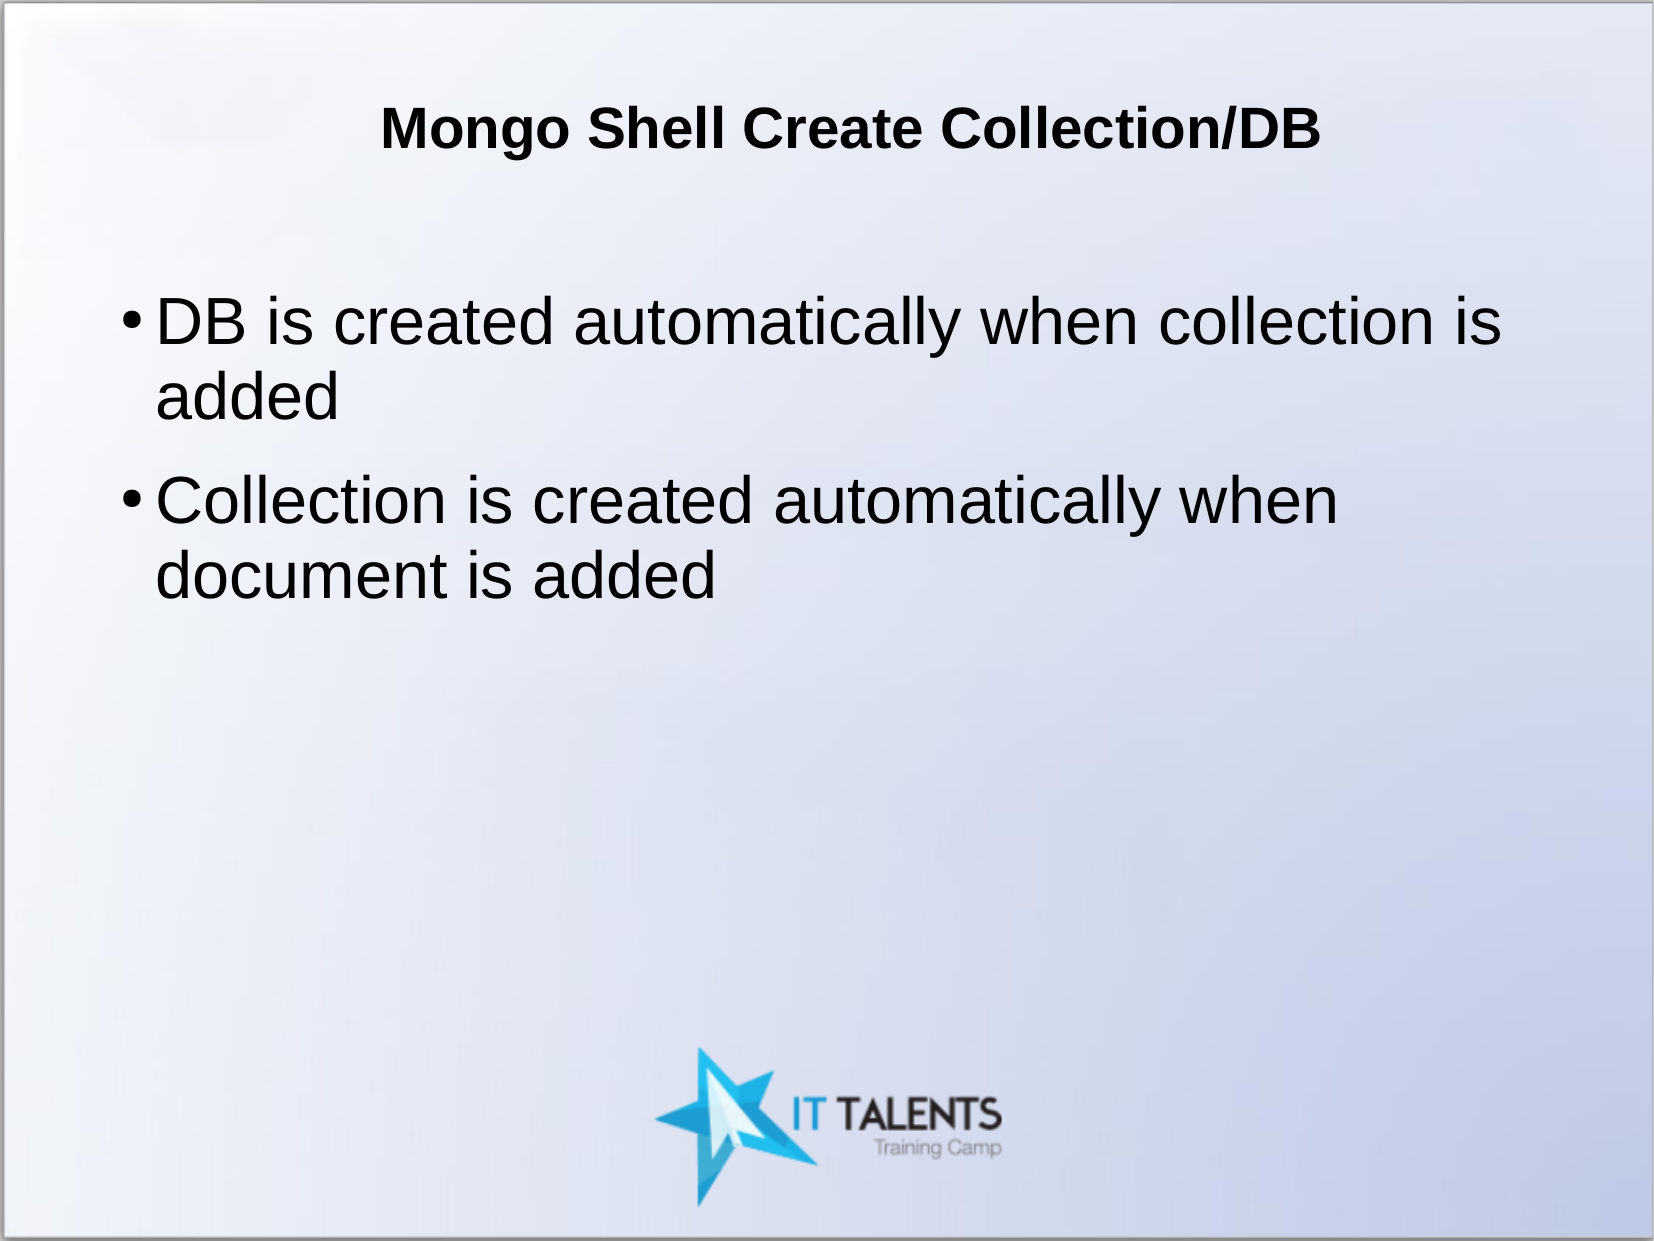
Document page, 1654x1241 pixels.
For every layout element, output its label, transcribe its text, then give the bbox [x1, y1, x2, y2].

list DB is created automatically when collection is added Collection is created automatically when document is added [120, 180, 1609, 1090]
title Mongo Shell Create Collection/DB [90, 62, 1579, 196]
picture [0, 0, 1654, 1241]
